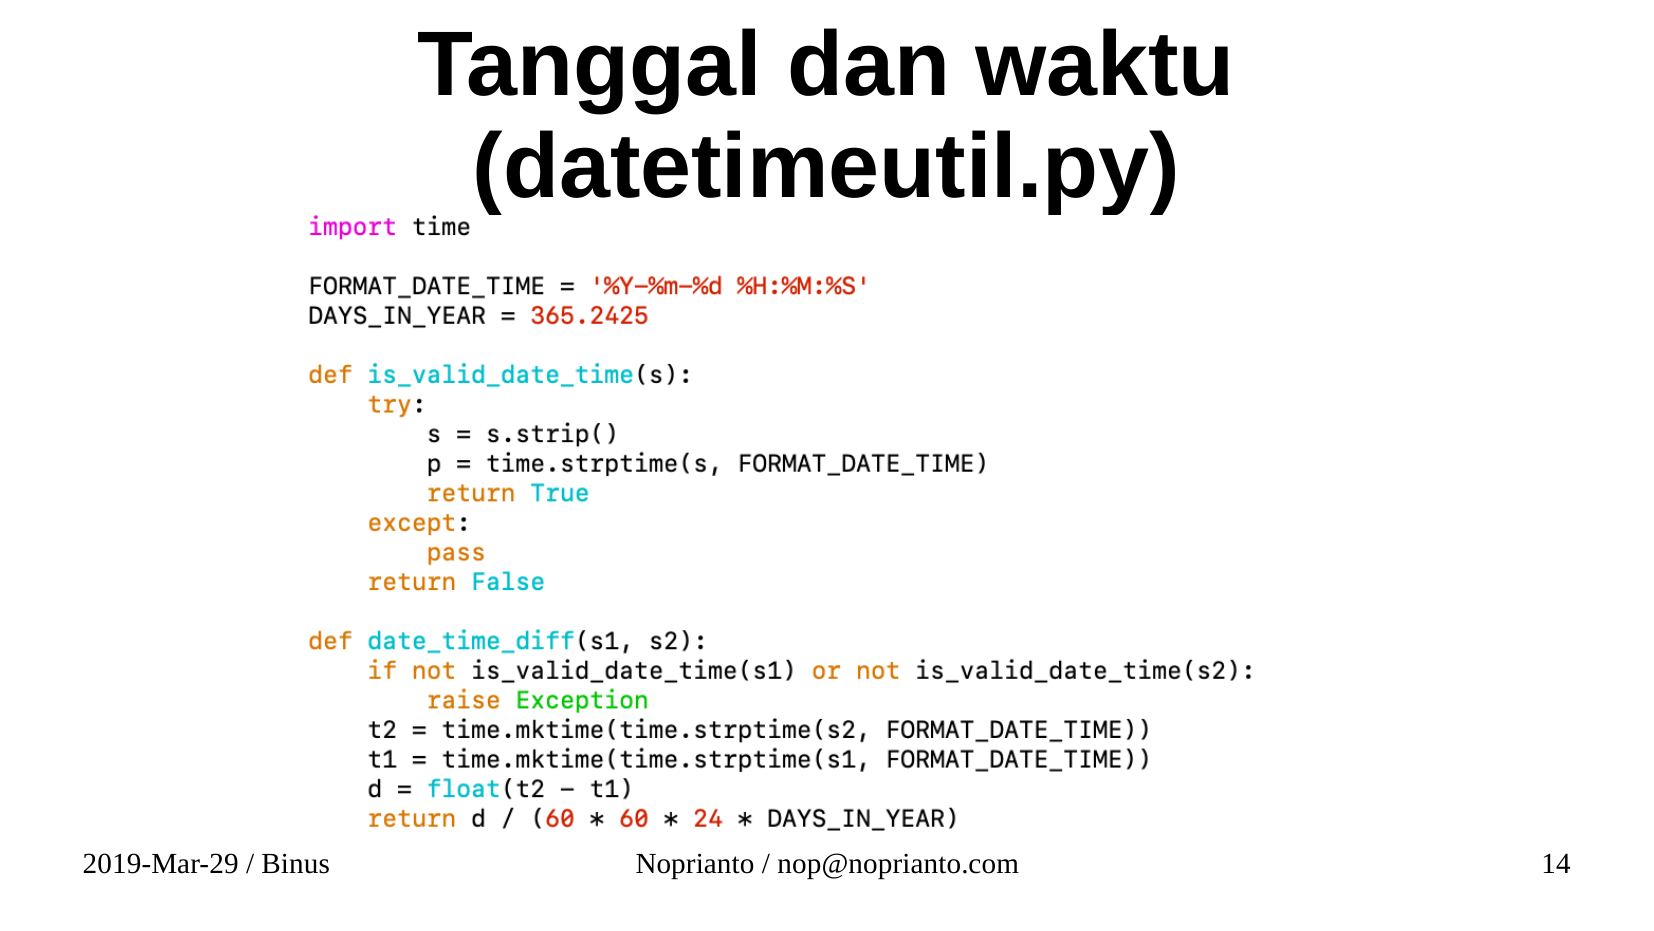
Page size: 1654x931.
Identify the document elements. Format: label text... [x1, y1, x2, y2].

title Tanggal dan waktu (datetimeutil.py) [82, 12, 1571, 218]
picture [306, 215, 1261, 831]
